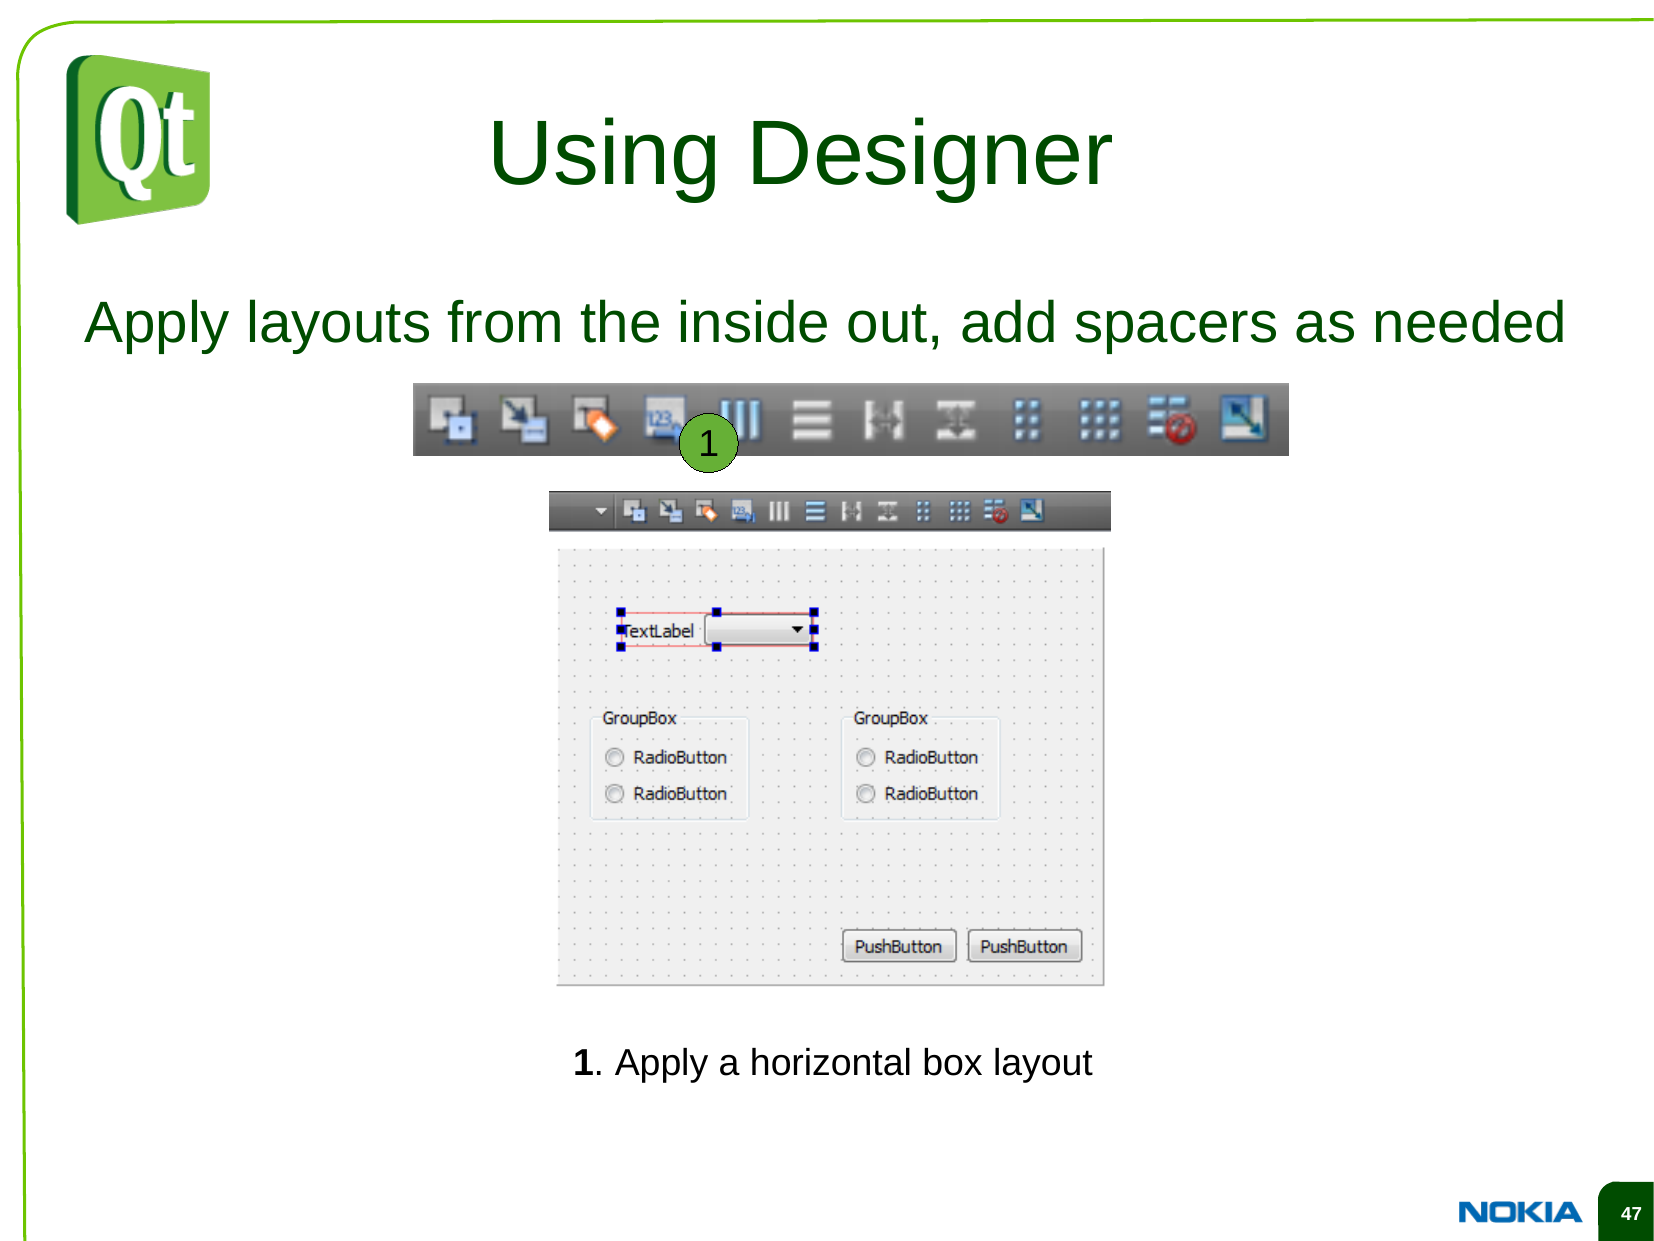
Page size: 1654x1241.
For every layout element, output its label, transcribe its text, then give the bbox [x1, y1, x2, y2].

picture [66, 55, 210, 225]
title Using Designer [263, 49, 1339, 257]
picture [1459, 1201, 1583, 1223]
picture [549, 491, 1111, 991]
list Apply layouts from the inside out, add spacers as needed [82, 290, 1571, 1094]
text_box 1 [679, 413, 739, 473]
text_box 1. Apply a horizontal box layout [558, 1034, 1108, 1092]
picture [413, 383, 1289, 456]
